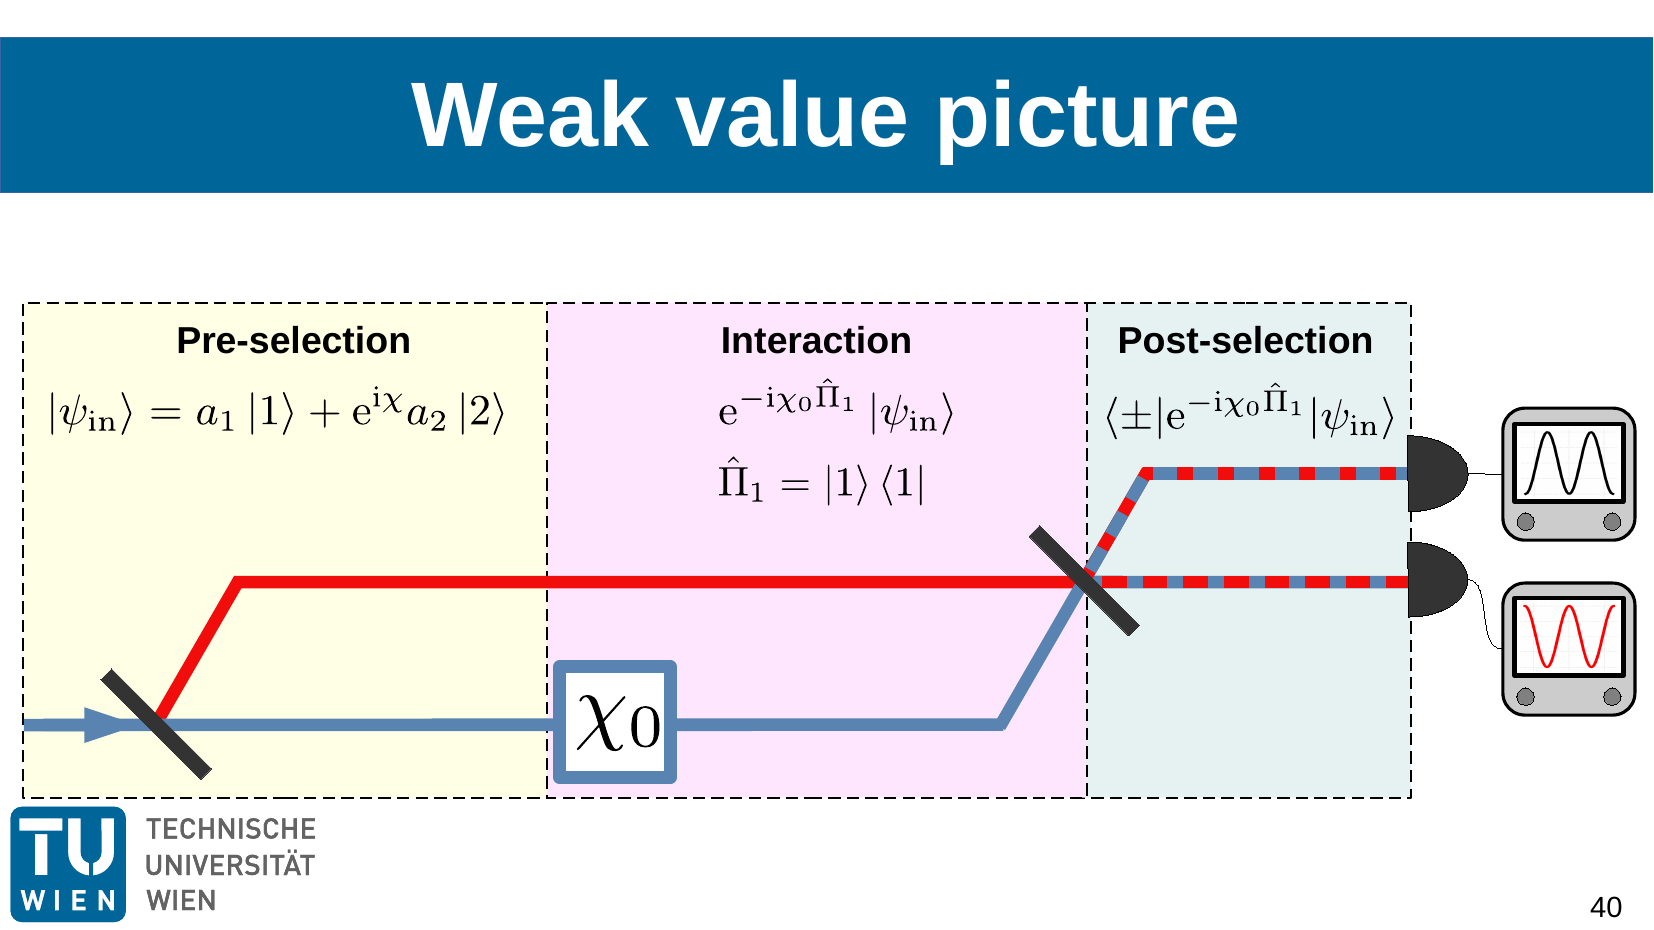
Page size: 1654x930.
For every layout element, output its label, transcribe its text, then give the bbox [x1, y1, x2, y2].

picture [1516, 600, 1622, 674]
text_box Interaction [706, 312, 928, 370]
picture [1103, 368, 1396, 459]
picture [1517, 426, 1621, 500]
picture [694, 445, 935, 516]
text_box [1502, 583, 1635, 716]
text_box Post-selection [1102, 312, 1389, 370]
picture [712, 377, 953, 438]
title Weak value picture [0, 37, 1653, 193]
text_box Pre-selection [161, 312, 427, 370]
picture [45, 380, 511, 445]
text_box [1502, 408, 1635, 541]
picture [560, 680, 668, 766]
text_box [22, 302, 1469, 798]
